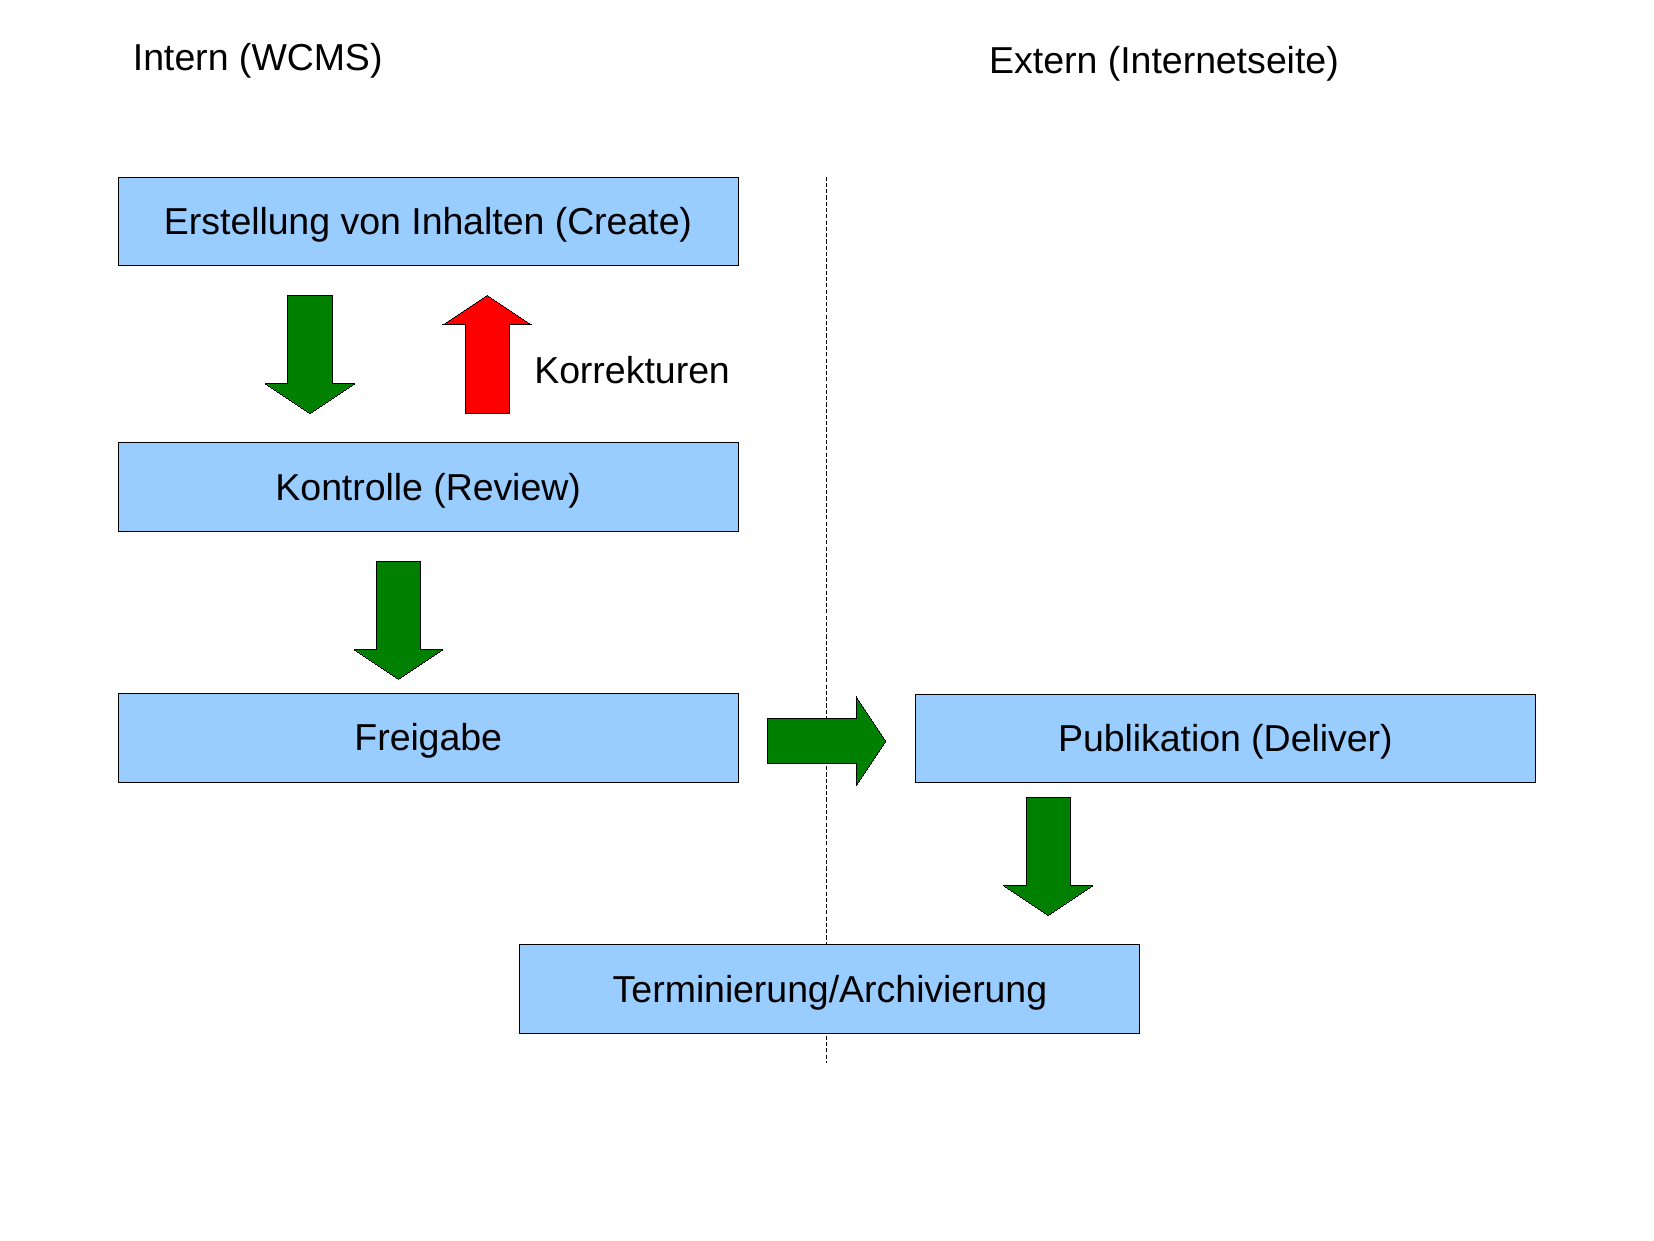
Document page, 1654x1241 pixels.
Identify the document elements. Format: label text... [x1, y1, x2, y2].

text_box [265, 295, 355, 414]
text_box Kontrolle (Review) [118, 442, 739, 532]
text_box Publikation (Deliver) [915, 694, 1536, 783]
text_box Intern (WCMS) [118, 29, 591, 87]
text_box [767, 696, 886, 786]
text_box Terminierung/Archivierung [519, 944, 1140, 1034]
text_box [442, 295, 532, 414]
text_box Korrekturen [519, 342, 745, 400]
text_box Extern (Internetseite) [974, 31, 1447, 89]
text_box [354, 561, 443, 680]
text_box Erstellung von Inhalten (Create) [118, 177, 739, 266]
text_box [1003, 797, 1093, 916]
text_box Freigabe [118, 693, 739, 783]
